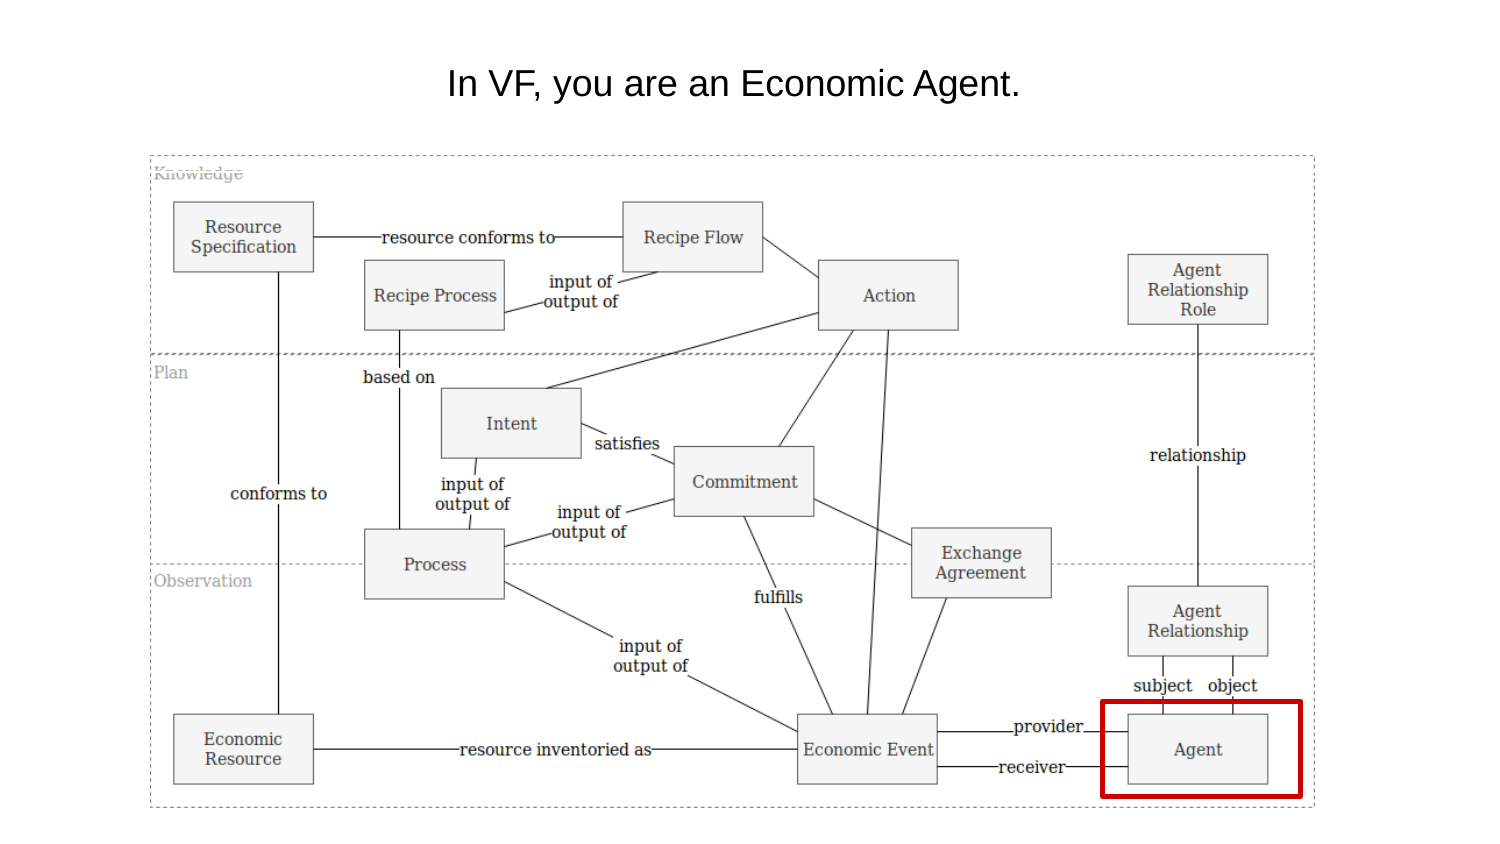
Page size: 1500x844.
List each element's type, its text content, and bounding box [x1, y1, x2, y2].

picture [150, 173, 1315, 808]
text_box In VF, you are an Economic Agent. [74, 43, 1405, 173]
